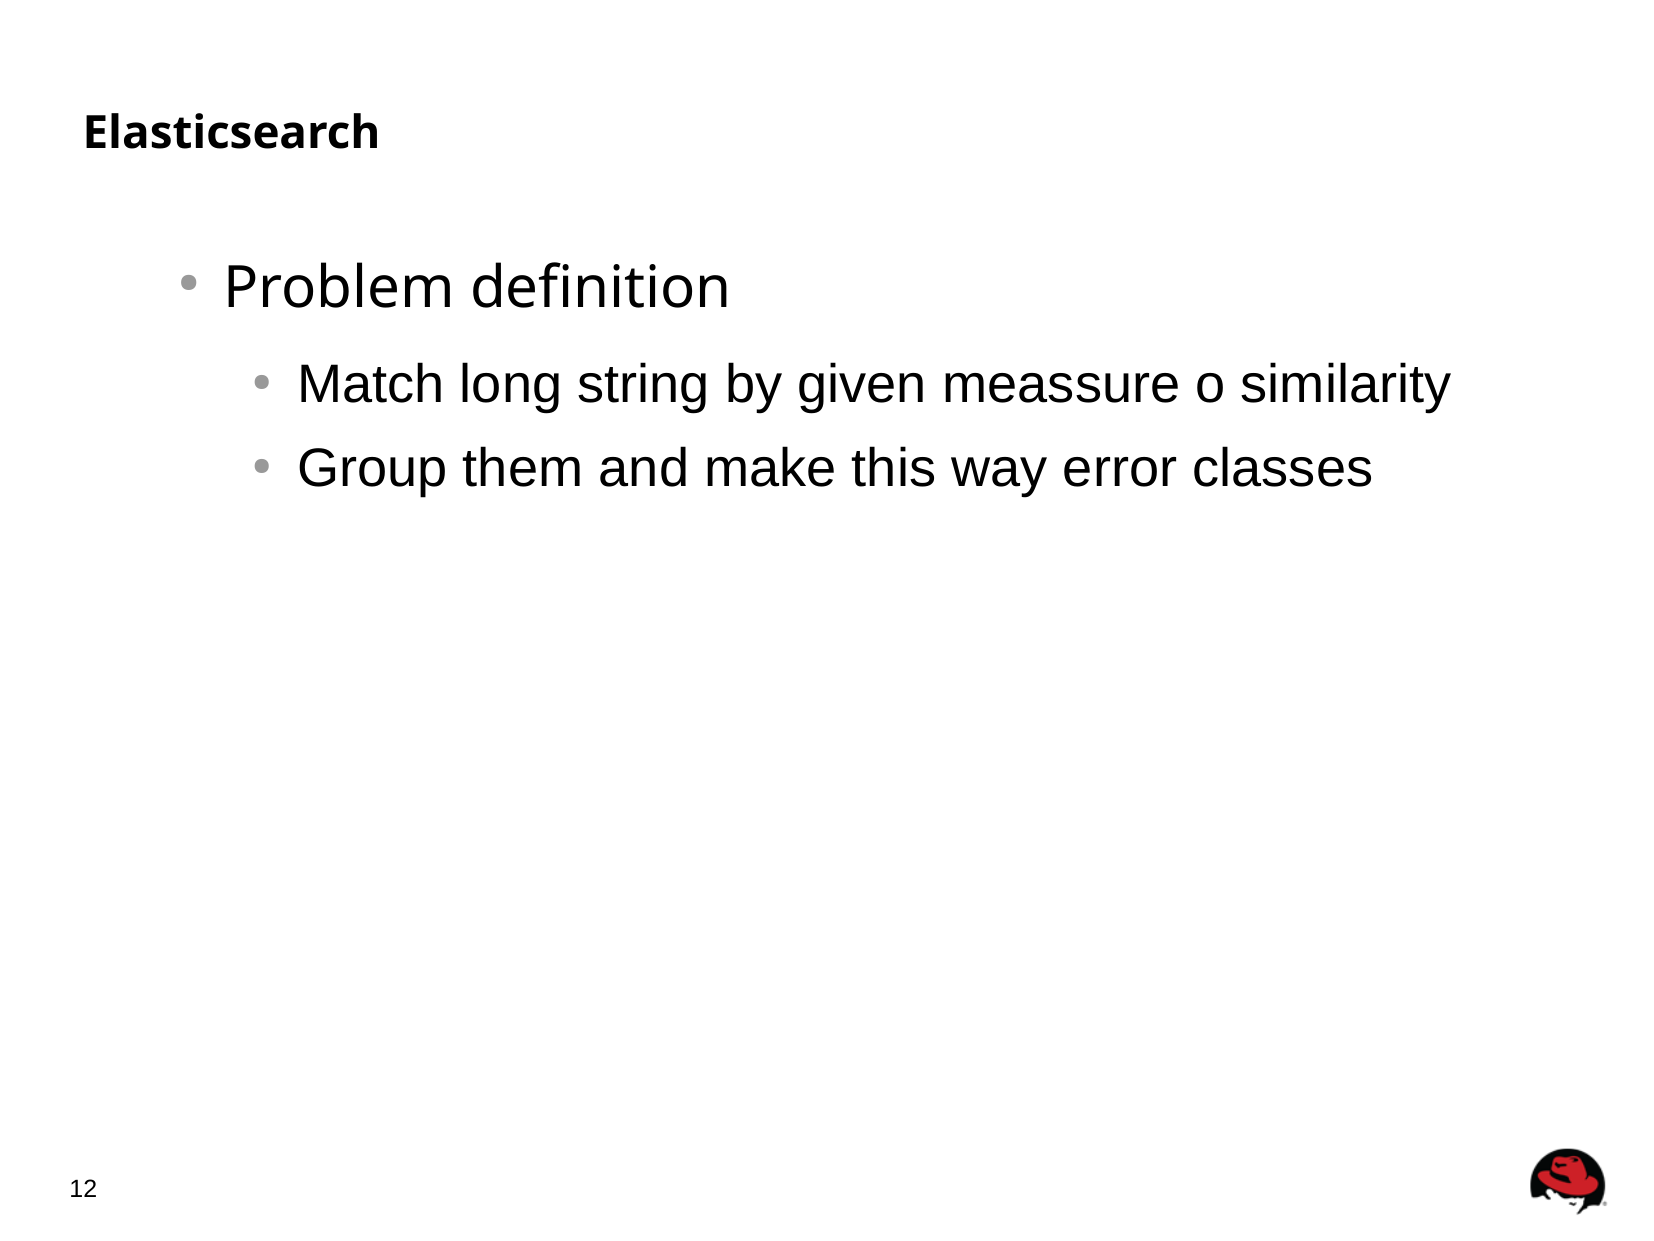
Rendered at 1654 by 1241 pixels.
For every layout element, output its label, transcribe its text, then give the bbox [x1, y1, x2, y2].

picture [1529, 1146, 1613, 1224]
title Elasticsearch [82, 37, 1571, 226]
list Problem definition Match long string by given meassure o similarity Group them and make this way error classes [86, 244, 1576, 1039]
